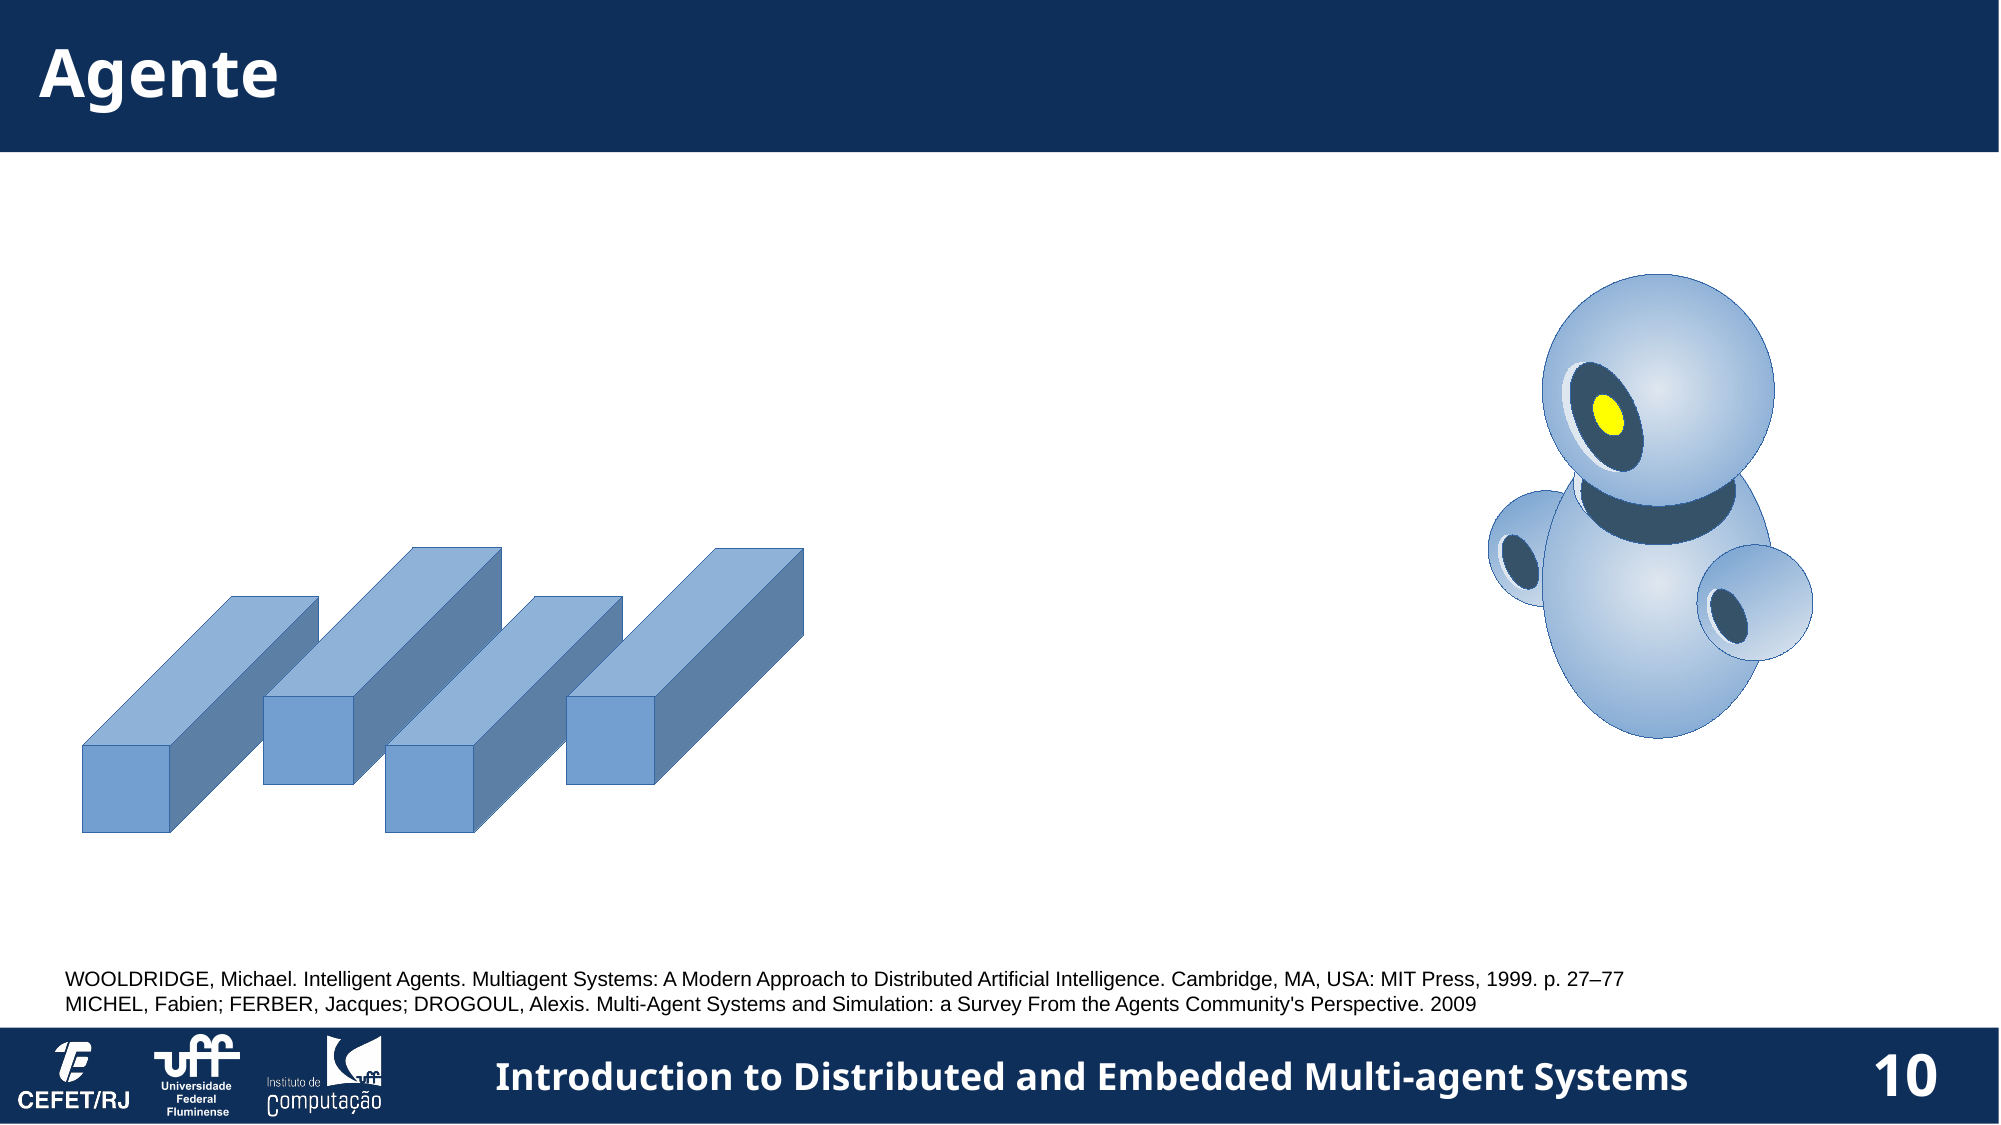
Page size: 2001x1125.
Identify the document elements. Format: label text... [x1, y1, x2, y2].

picture [18, 1021, 129, 1125]
text_box Agente [25, 23, 1999, 119]
text_box [1488, 274, 1813, 739]
text_box [83, 549, 804, 833]
picture [153, 1033, 241, 1121]
text_box WOOLDRIDGE, Michael. Intelligent Agents. Multiagent Systems: A Modern Approach to Distributed Artificial Intelligence. Cambridge, MA, USA: MIT Press, 1999. p. 27–77 MICHEL, Fabien; FERBER, Jacques; DROGOUL, Alexis. Multi-Agent Systems and Simulation: a Survey From the Agents Community's Perspective. 2009 [50, 958, 1969, 1024]
picture [265, 1033, 383, 1117]
